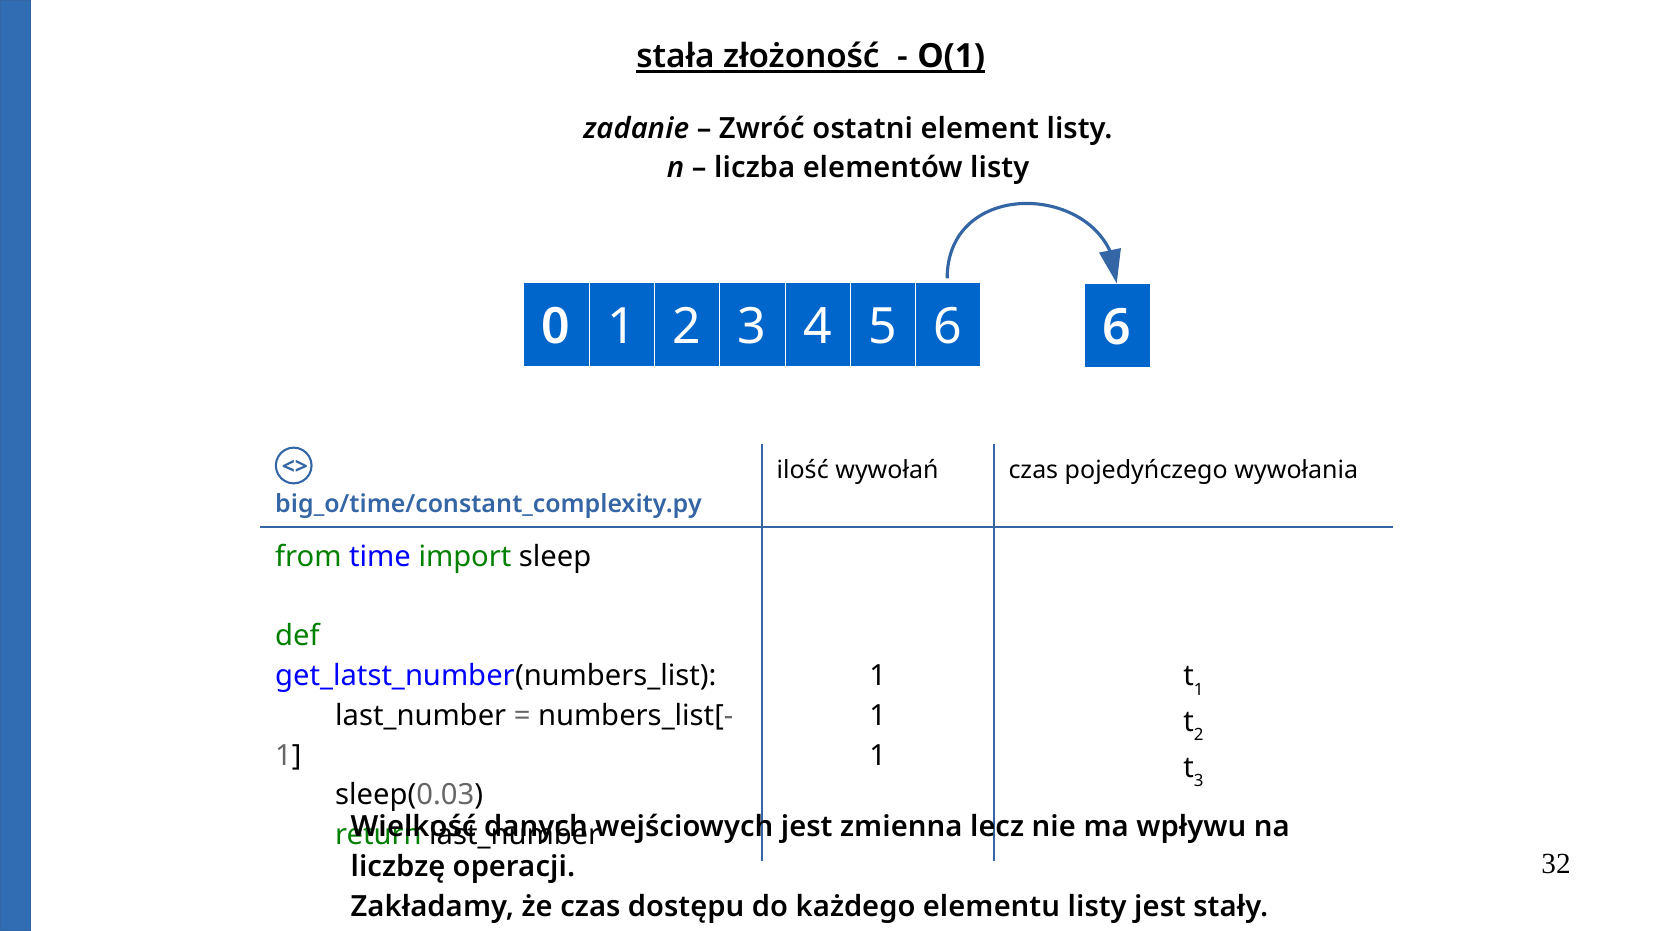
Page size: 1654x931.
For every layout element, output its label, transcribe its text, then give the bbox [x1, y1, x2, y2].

table_header big_o/time/constant_complexity.py [260, 444, 761, 526]
text_box stała złożoność - O(1) [621, 24, 1032, 83]
table_cell 1 1 1 [763, 528, 993, 797]
table_cell from time import sleep def get_latst_number(numbers_list): last_number = numbers_list[-1] sleep(0.03) return last_number [260, 528, 761, 861]
text_box Wielkość danych wejściowych jest zmienna lecz nie ma wpływu na liczbzę operacji. Zakładamy, że czas dostępu do każdego elementu listy jest stały. [335, 797, 1407, 887]
table_cell t1 t2 t3 [995, 528, 1393, 797]
table_header czas pojedyńczego wywołania [995, 444, 1393, 526]
text_box [0, 0, 31, 931]
table_header 5 [851, 283, 915, 366]
text_box zadanie – Zwróć ostatni element listy. n – liczba elementów listy [568, 99, 1086, 188]
table_header 4 [786, 283, 850, 366]
table_header 1 [590, 283, 654, 366]
table_header 3 [720, 283, 785, 366]
table_header 6 [1085, 284, 1150, 367]
table_header 0 [524, 283, 589, 366]
text_box <> [267, 442, 324, 489]
table_header ilość wywołań [763, 444, 993, 526]
table_header 2 [655, 283, 719, 366]
table_header 6 [916, 283, 980, 366]
